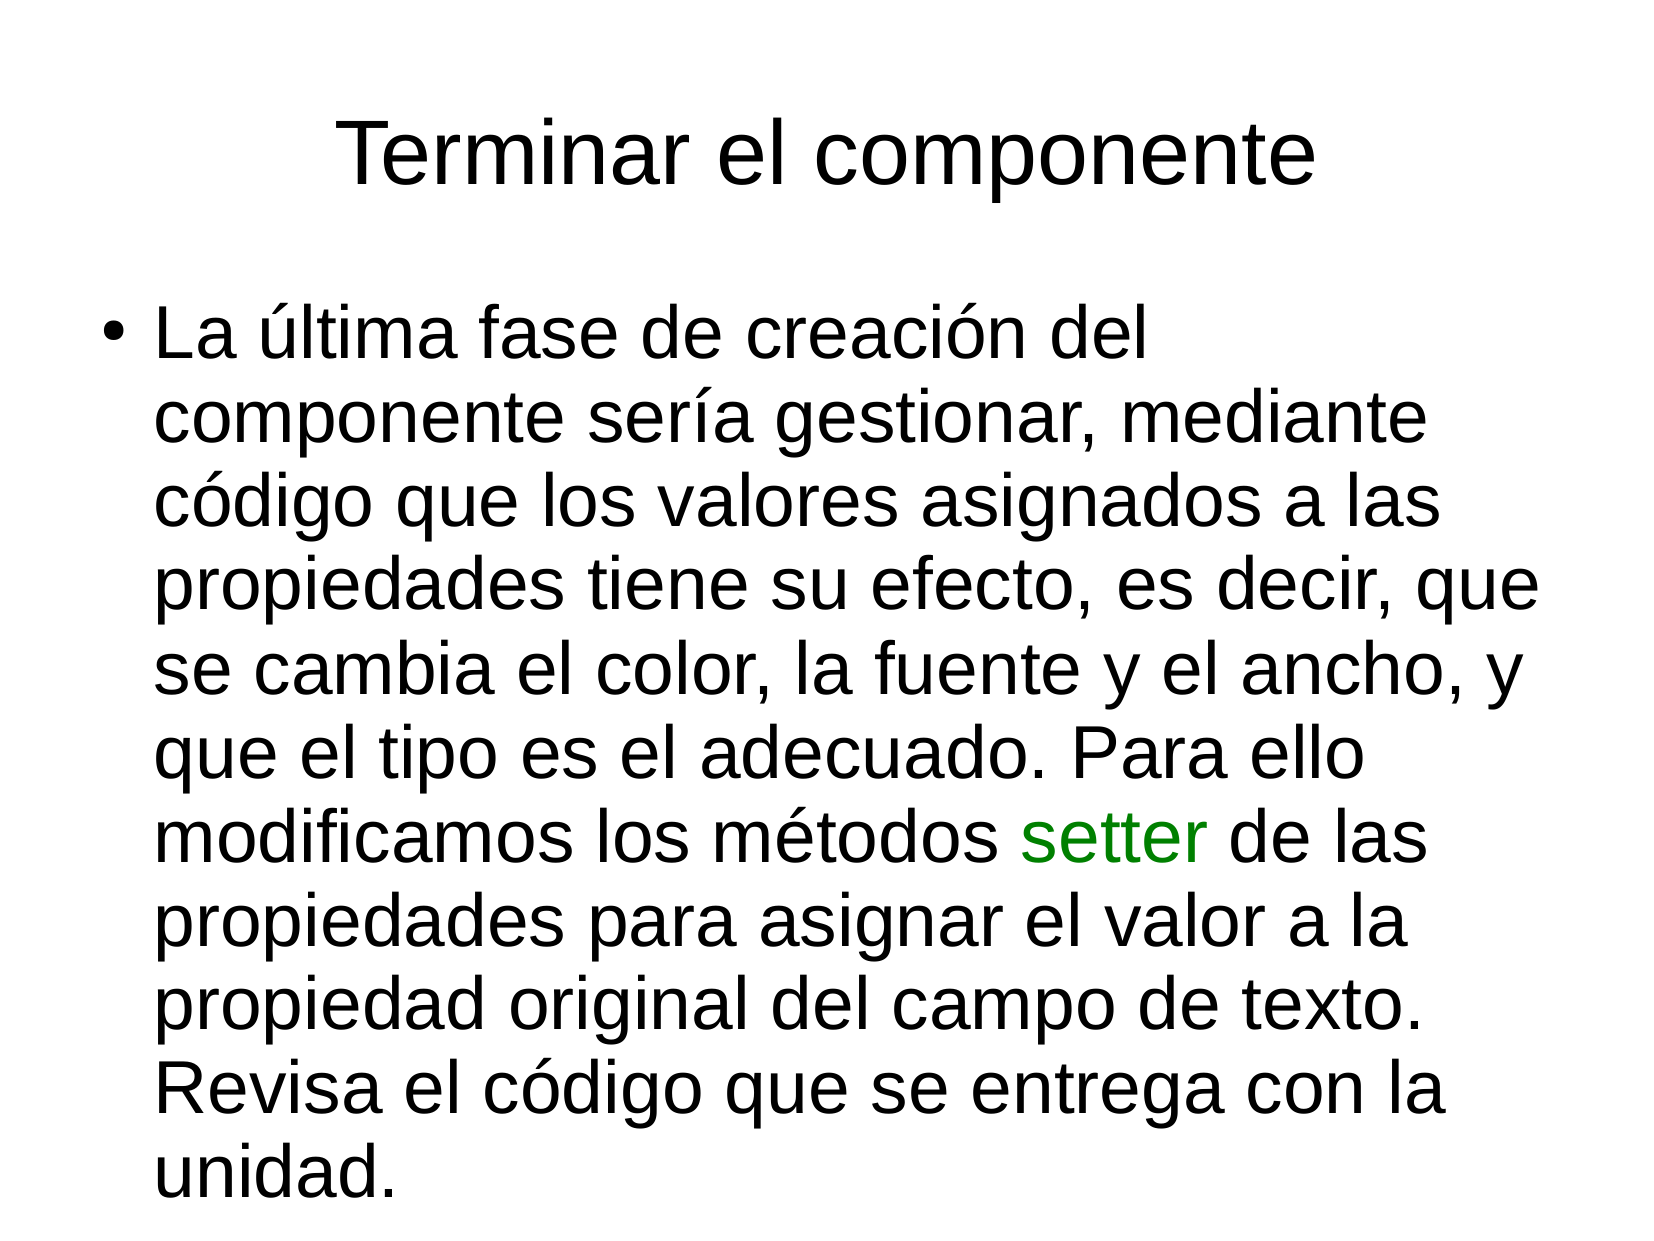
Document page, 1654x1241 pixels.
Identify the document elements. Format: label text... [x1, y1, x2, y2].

title Terminar el componente [82, 49, 1571, 257]
list La última fase de creación del componente sería gestionar, mediante código que los valores asignados a las propiedades tiene su efecto, es decir, que se cambia el color, la fuente y el ancho, y que el tipo es el adecuado. Para ello modificamos los métodos setter de las propiedades para asignar el valor a la propiedad original del campo de texto. Revisa el código que se entrega con la unidad. Más tarde se debería gestionar que cuando se escribiera en el campo de texto se cumpla que lo escrito coincide en tipo con el que esté seleccionado en ese momento. Debe hacerse mediante gestión de eventos y sobreescribiendo el método setText. [82, 290, 1571, 1109]
